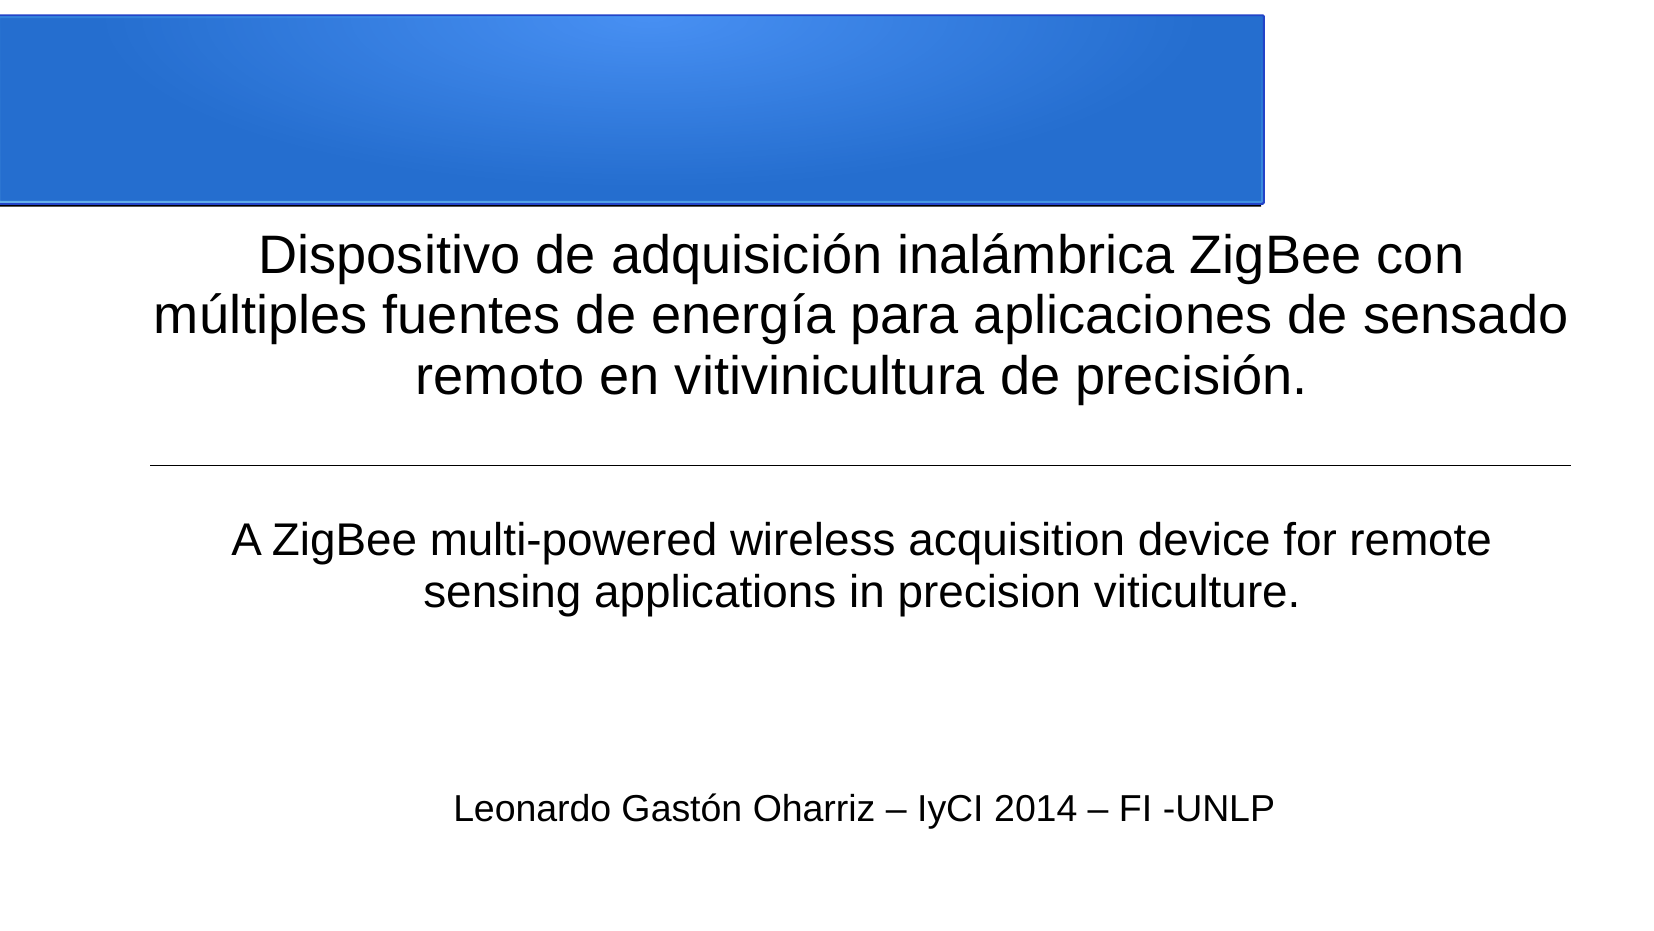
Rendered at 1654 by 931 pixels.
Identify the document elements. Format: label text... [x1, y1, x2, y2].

list Dispositivo de adquisición inalámbrica ZigBee con múltiples fuentes de energía para aplicaciones de sensado remoto en vitivinicultura de precisión. A ZigBee multi-powered wireless acquisition device for remote sensing applications in precision viticulture. [82, 224, 1571, 764]
text_box Leonardo Gastón Oharriz – IyCI 2014 – FI -UNLP [438, 780, 1291, 837]
